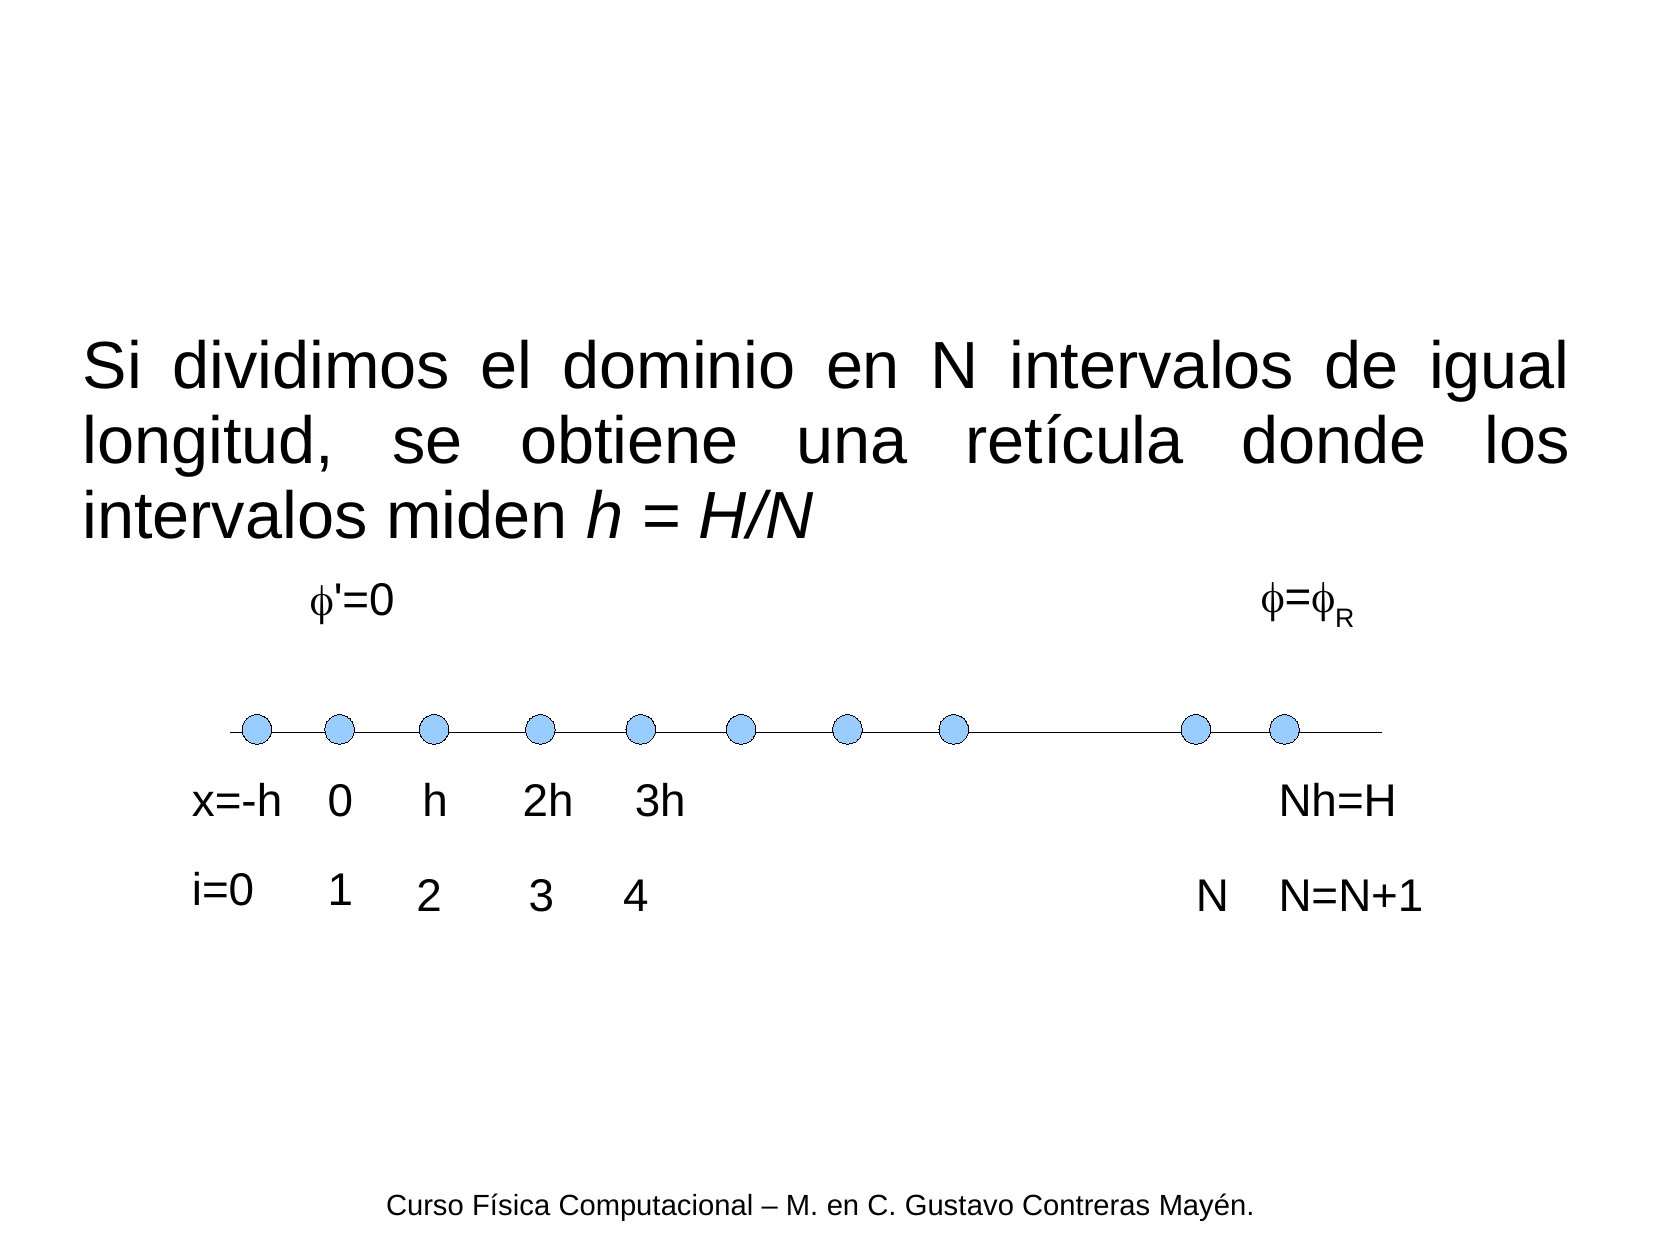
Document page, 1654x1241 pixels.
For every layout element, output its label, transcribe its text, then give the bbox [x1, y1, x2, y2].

text_box [419, 714, 449, 745]
text_box 1 [325, 856, 373, 923]
text_box 0 [325, 767, 402, 834]
text_box [1181, 714, 1211, 745]
text_box [242, 714, 272, 745]
text_box 3h [620, 767, 715, 834]
text_box [625, 714, 656, 745]
text_box x=-h [177, 767, 325, 834]
text_box 2h [507, 767, 603, 834]
text_box [525, 714, 556, 745]
text_box f=fR [1246, 563, 1406, 645]
text_box [938, 714, 969, 745]
subtitle Si dividimos el dominio en N intervalos de igual longitud, se obtiene una retícula donde los intervalos miden h = H/N [82, 290, 1571, 591]
text_box h [407, 767, 502, 834]
text_box Nh=H [1263, 767, 1424, 834]
text_box 3 [513, 862, 585, 929]
text_box N [1181, 862, 1252, 929]
text_box [324, 714, 355, 745]
text_box i=0 [177, 856, 325, 923]
text_box [1269, 714, 1300, 745]
text_box N=N+1 [1263, 862, 1471, 929]
text_box [832, 714, 863, 745]
text_box 2 [401, 862, 473, 929]
text_box 4 [608, 862, 680, 929]
text_box f'=0 [295, 566, 414, 638]
text_box [726, 714, 756, 745]
